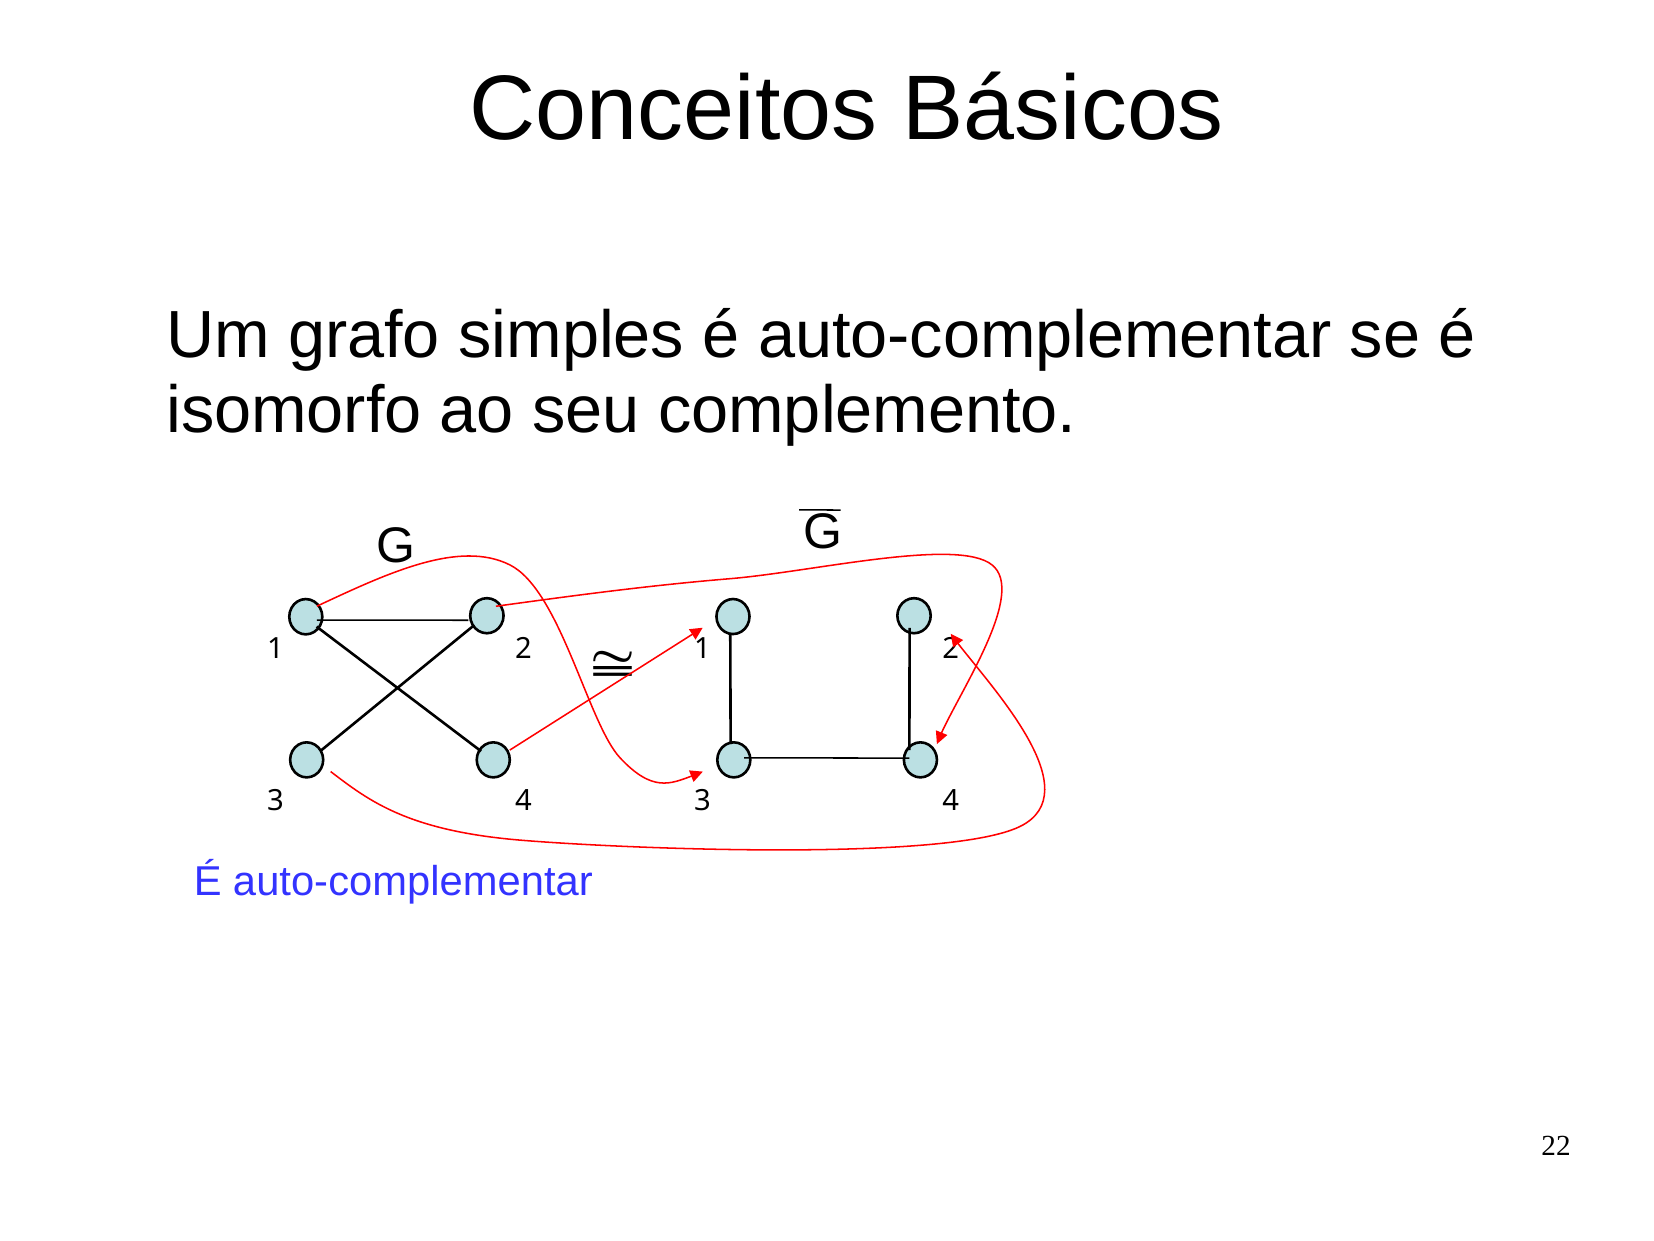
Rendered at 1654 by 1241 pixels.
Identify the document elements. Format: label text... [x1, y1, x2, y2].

text_box 1 [679, 620, 726, 676]
title Conceitos Básicos [261, 42, 1433, 173]
text_box G [785, 496, 862, 568]
text_box 3 [679, 771, 726, 827]
text_box É auto-complementar [156, 849, 630, 912]
text_box 4 [927, 771, 974, 827]
text_box [470, 598, 504, 634]
text_box 2 [500, 620, 547, 676]
text_box 3 [679, 771, 690, 779]
text_box G [826, 562, 862, 568]
text_box [716, 598, 750, 635]
text_box [290, 742, 324, 778]
text_box [897, 598, 931, 634]
text_box [289, 599, 323, 635]
text_box 1 [252, 620, 299, 676]
list Um grafo simples é auto-complementar se é isomorfo ao seu complemento. [151, 289, 1599, 524]
text_box G [358, 509, 435, 581]
text_box [903, 742, 937, 778]
text_box  [591, 666, 645, 706]
text_box  [571, 661, 587, 706]
text_box [717, 742, 751, 778]
text_box  [571, 629, 645, 697]
text_box [476, 742, 510, 778]
text_box 3 [252, 771, 299, 827]
text_box 2 [927, 620, 974, 676]
text_box G [378, 562, 435, 581]
text_box 4 [500, 771, 547, 827]
